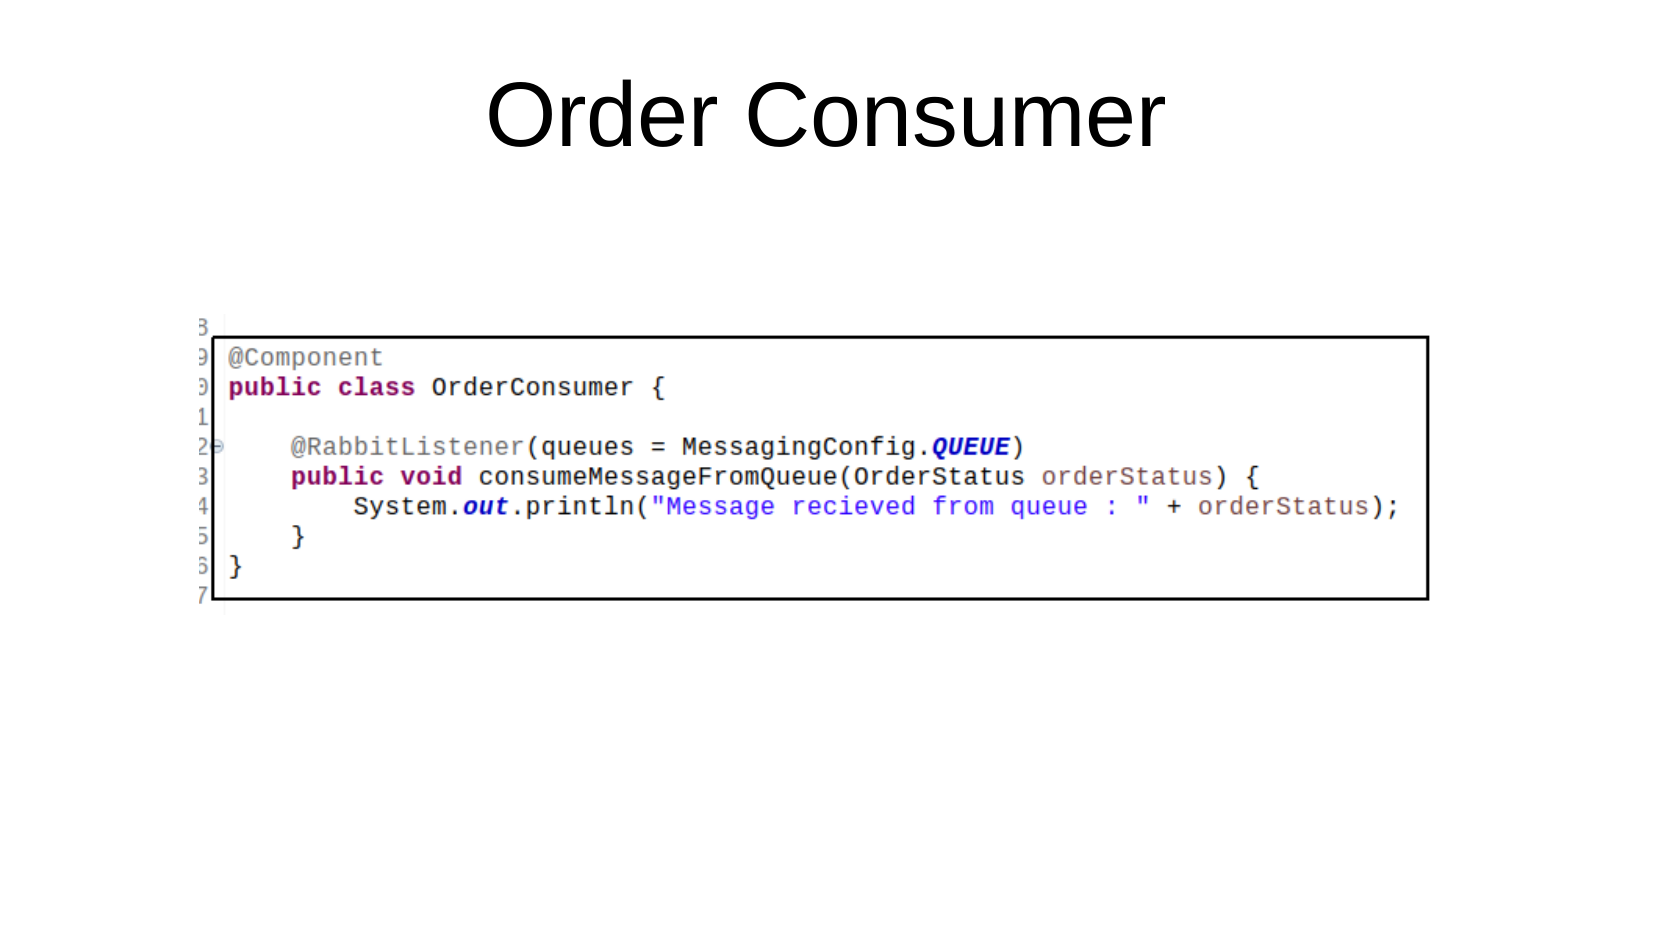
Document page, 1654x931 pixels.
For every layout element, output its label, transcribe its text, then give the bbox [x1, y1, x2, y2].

picture [199, 314, 1453, 615]
title Order Consumer [82, 37, 1571, 193]
